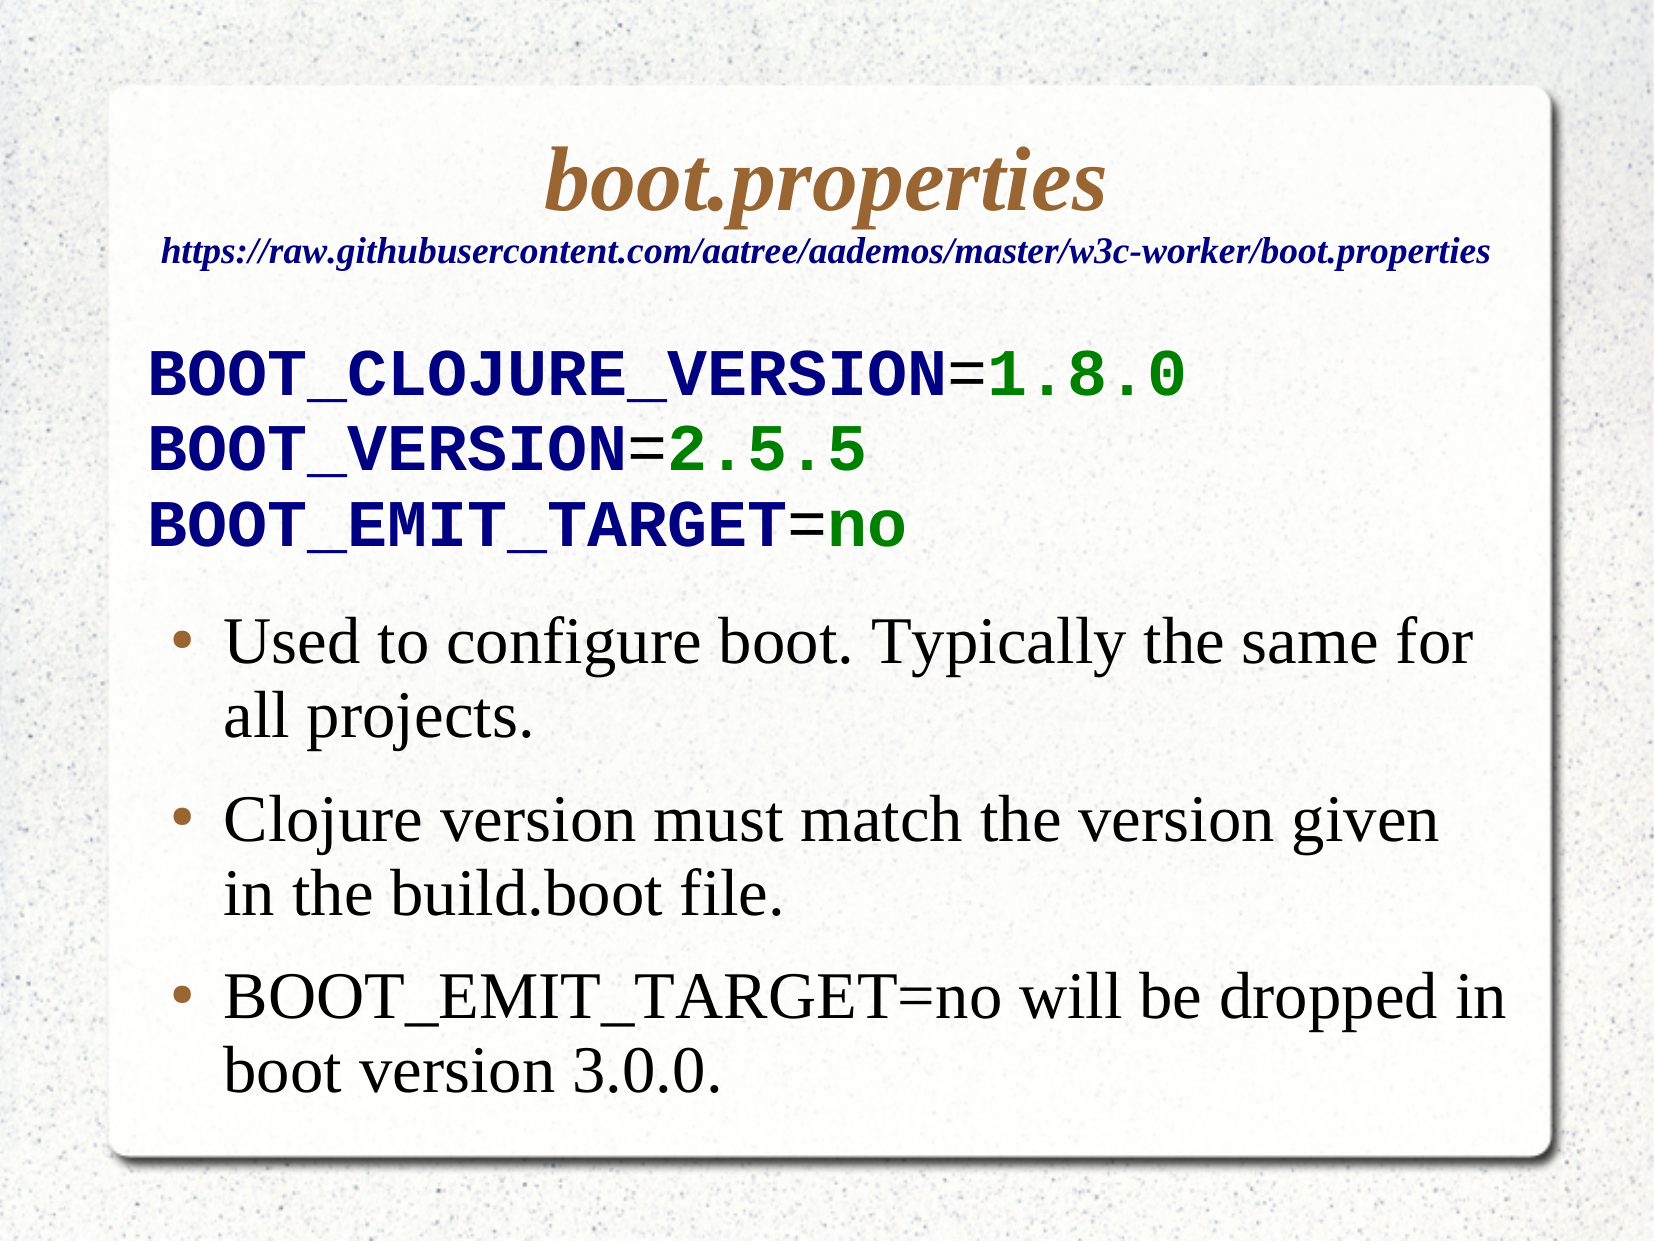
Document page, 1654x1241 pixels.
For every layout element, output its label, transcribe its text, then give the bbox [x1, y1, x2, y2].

list BOOT_CLOJURE_VERSION=1.8.0 BOOT_VERSION=2.5.5 BOOT_EMIT_TARGET=no [147, 339, 1506, 642]
list Used to configure boot. Typically the same for all projects. Clojure version must match the version given in the build.boot file. BOOT_EMIT_TARGET=no will be dropped in boot version 3.0.0. [152, 603, 1511, 1108]
picture [0, 0, 1654, 1241]
title boot.properties https://raw.githubusercontent.com/aatree/aademos/master/w3c-worker/boot.properties [118, 96, 1536, 304]
